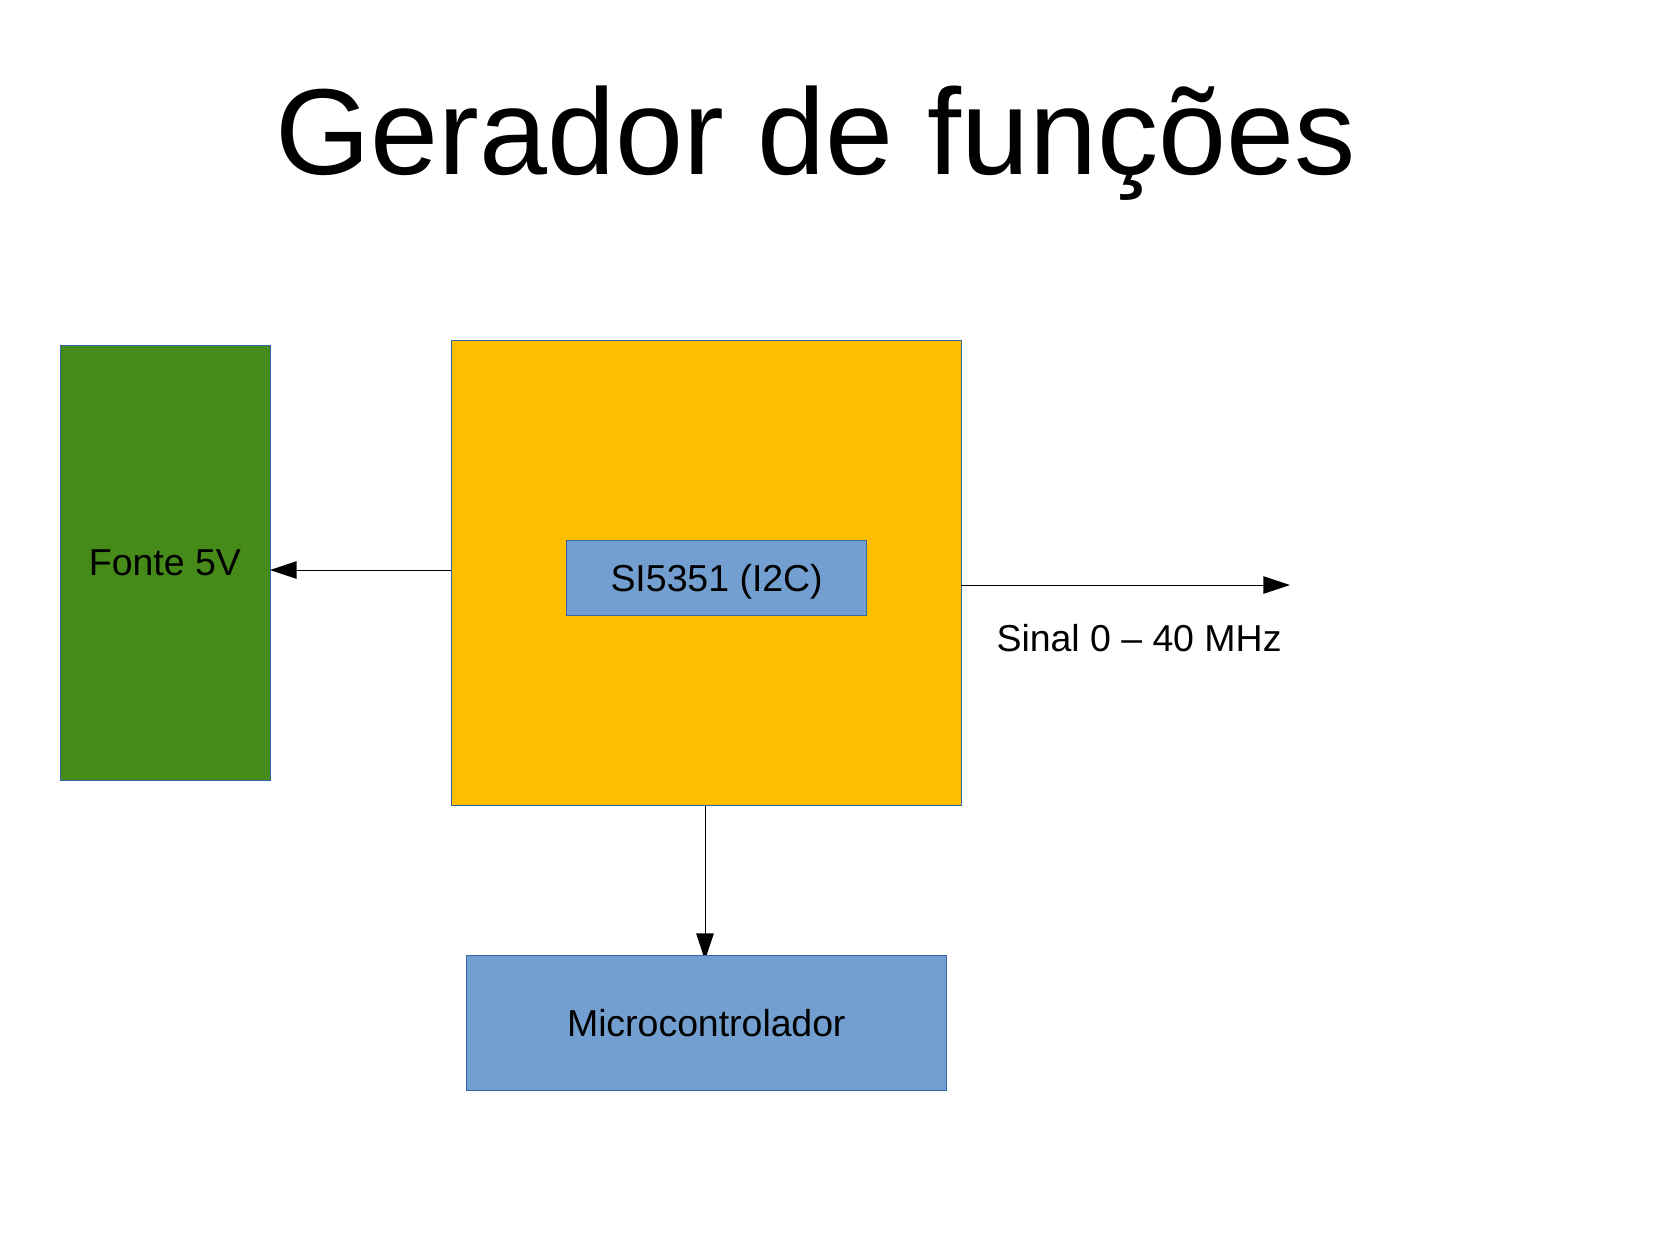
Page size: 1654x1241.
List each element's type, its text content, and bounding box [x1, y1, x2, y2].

text_box SI5351 (I2C) [566, 540, 867, 616]
text_box Fonte 5V [60, 345, 271, 781]
text_box Sinal 0 – 40 MHz [981, 609, 1312, 685]
text_box [451, 340, 962, 806]
title Gerador de funções [72, 28, 1561, 236]
text_box Microcontrolador [466, 955, 947, 1091]
